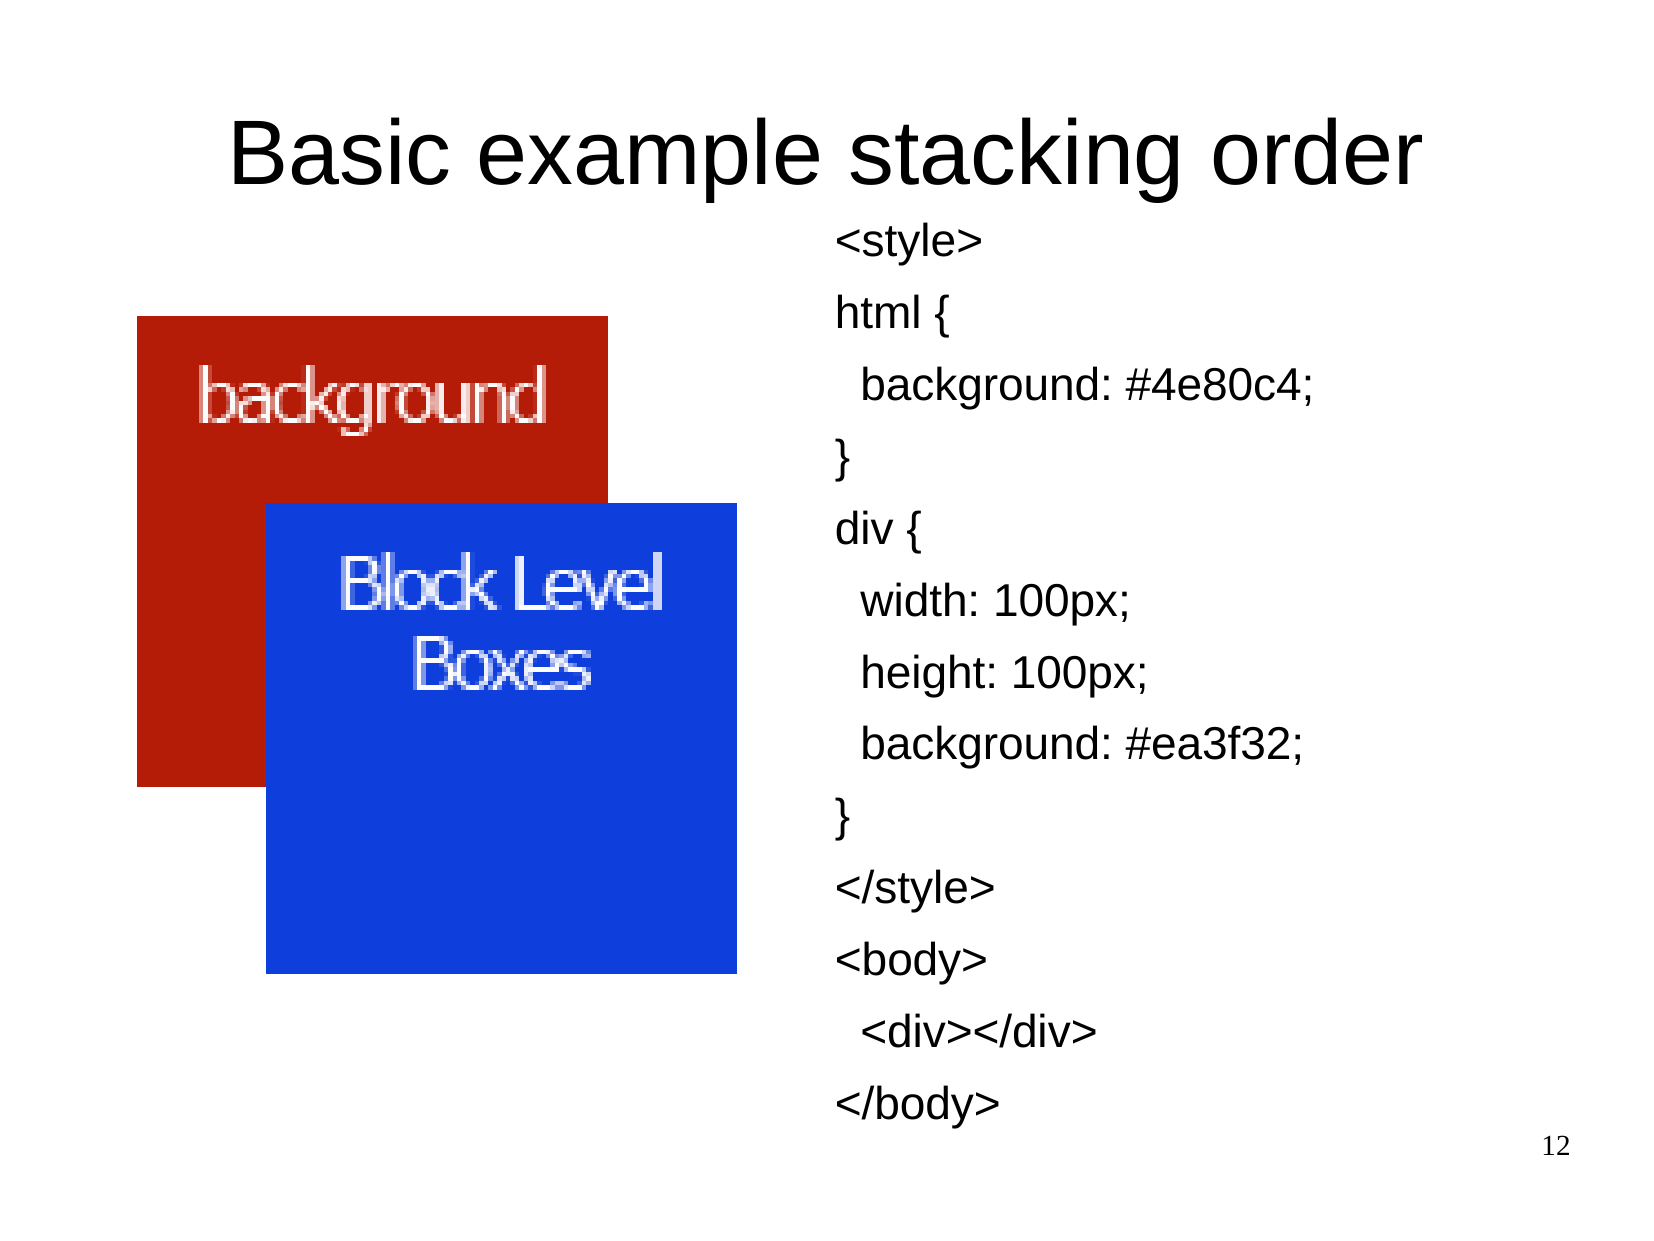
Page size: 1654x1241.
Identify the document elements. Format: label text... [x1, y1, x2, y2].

list <style> html { background: #4e80c4; } div { width: 100px; height: 100px; background: #ea3f32; } </style> <body> <div></div> </body> [834, 215, 1546, 1141]
title Basic example stacking order [82, 49, 1571, 257]
picture [106, 290, 769, 1010]
